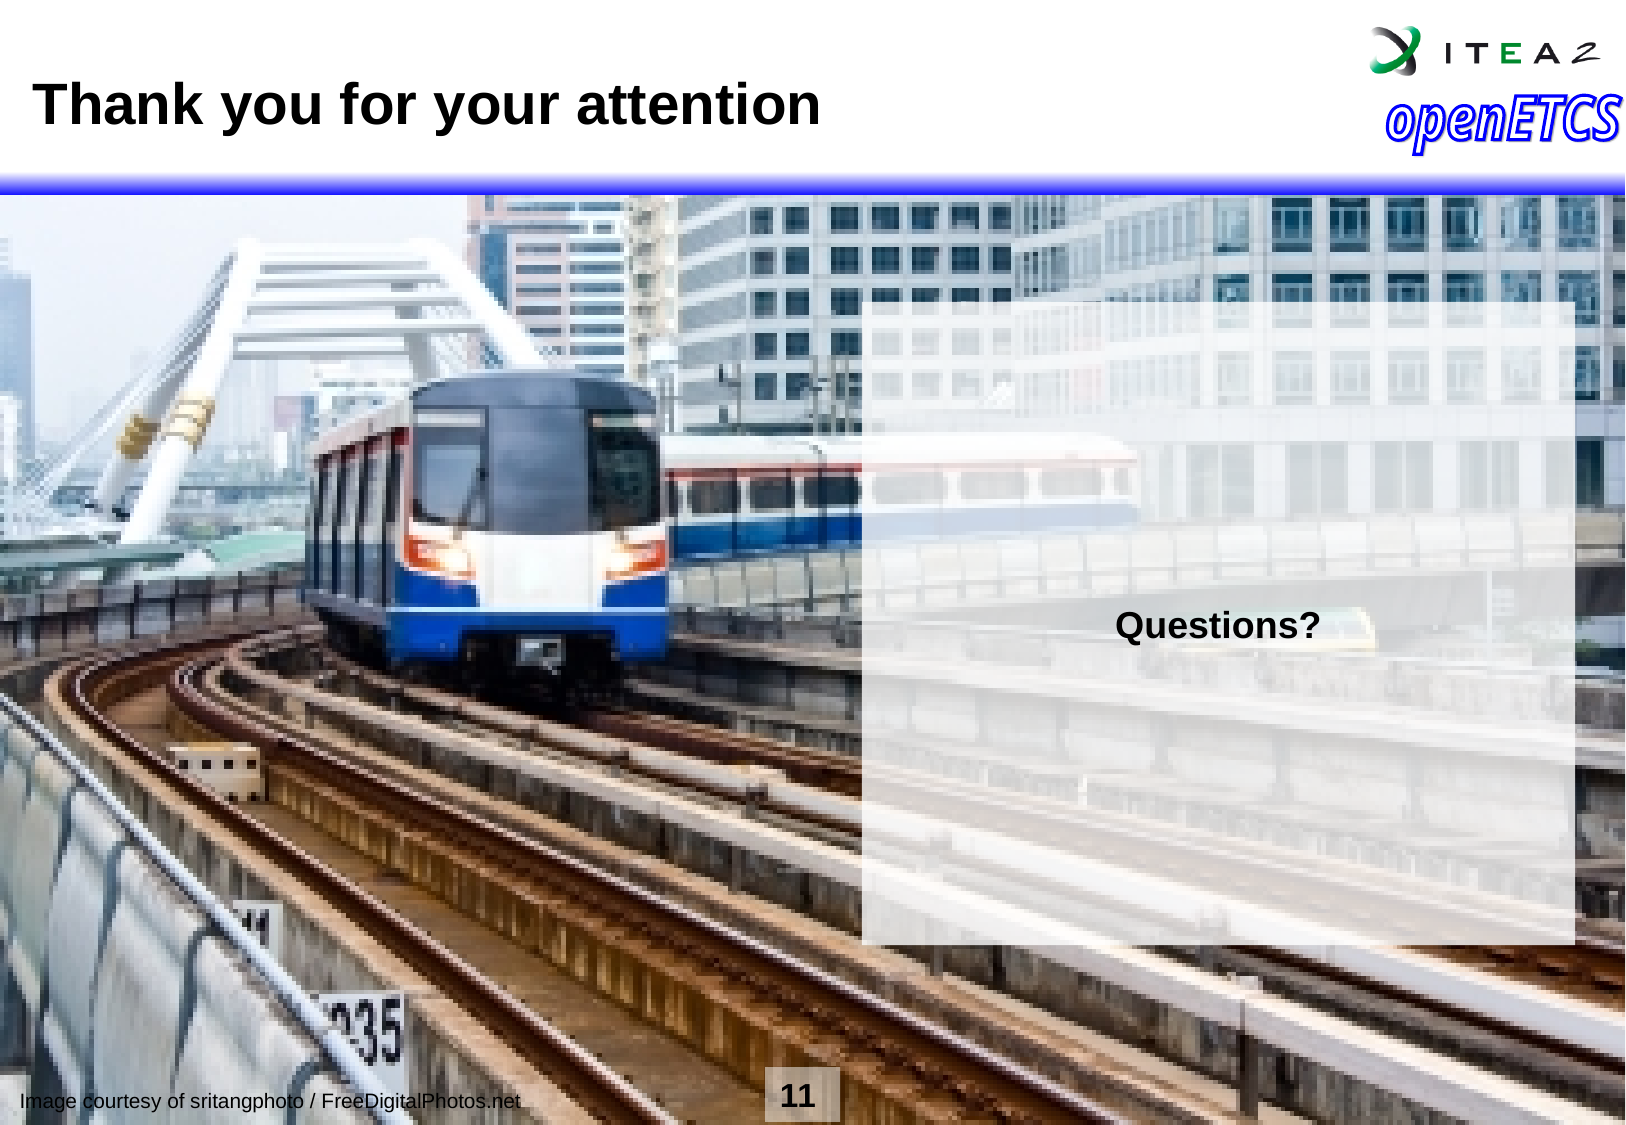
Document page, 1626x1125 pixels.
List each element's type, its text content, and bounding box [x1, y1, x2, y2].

text_box Questions? [861, 301, 1576, 946]
picture [0, 195, 1626, 1125]
picture [1348, 26, 1626, 76]
text_box Image courtesy of sritangphoto / FreeDigitalPhotos.net [4, 1080, 661, 1120]
title Thank you for your attention [32, 66, 1356, 173]
text_box <number> [765, 1067, 841, 1122]
